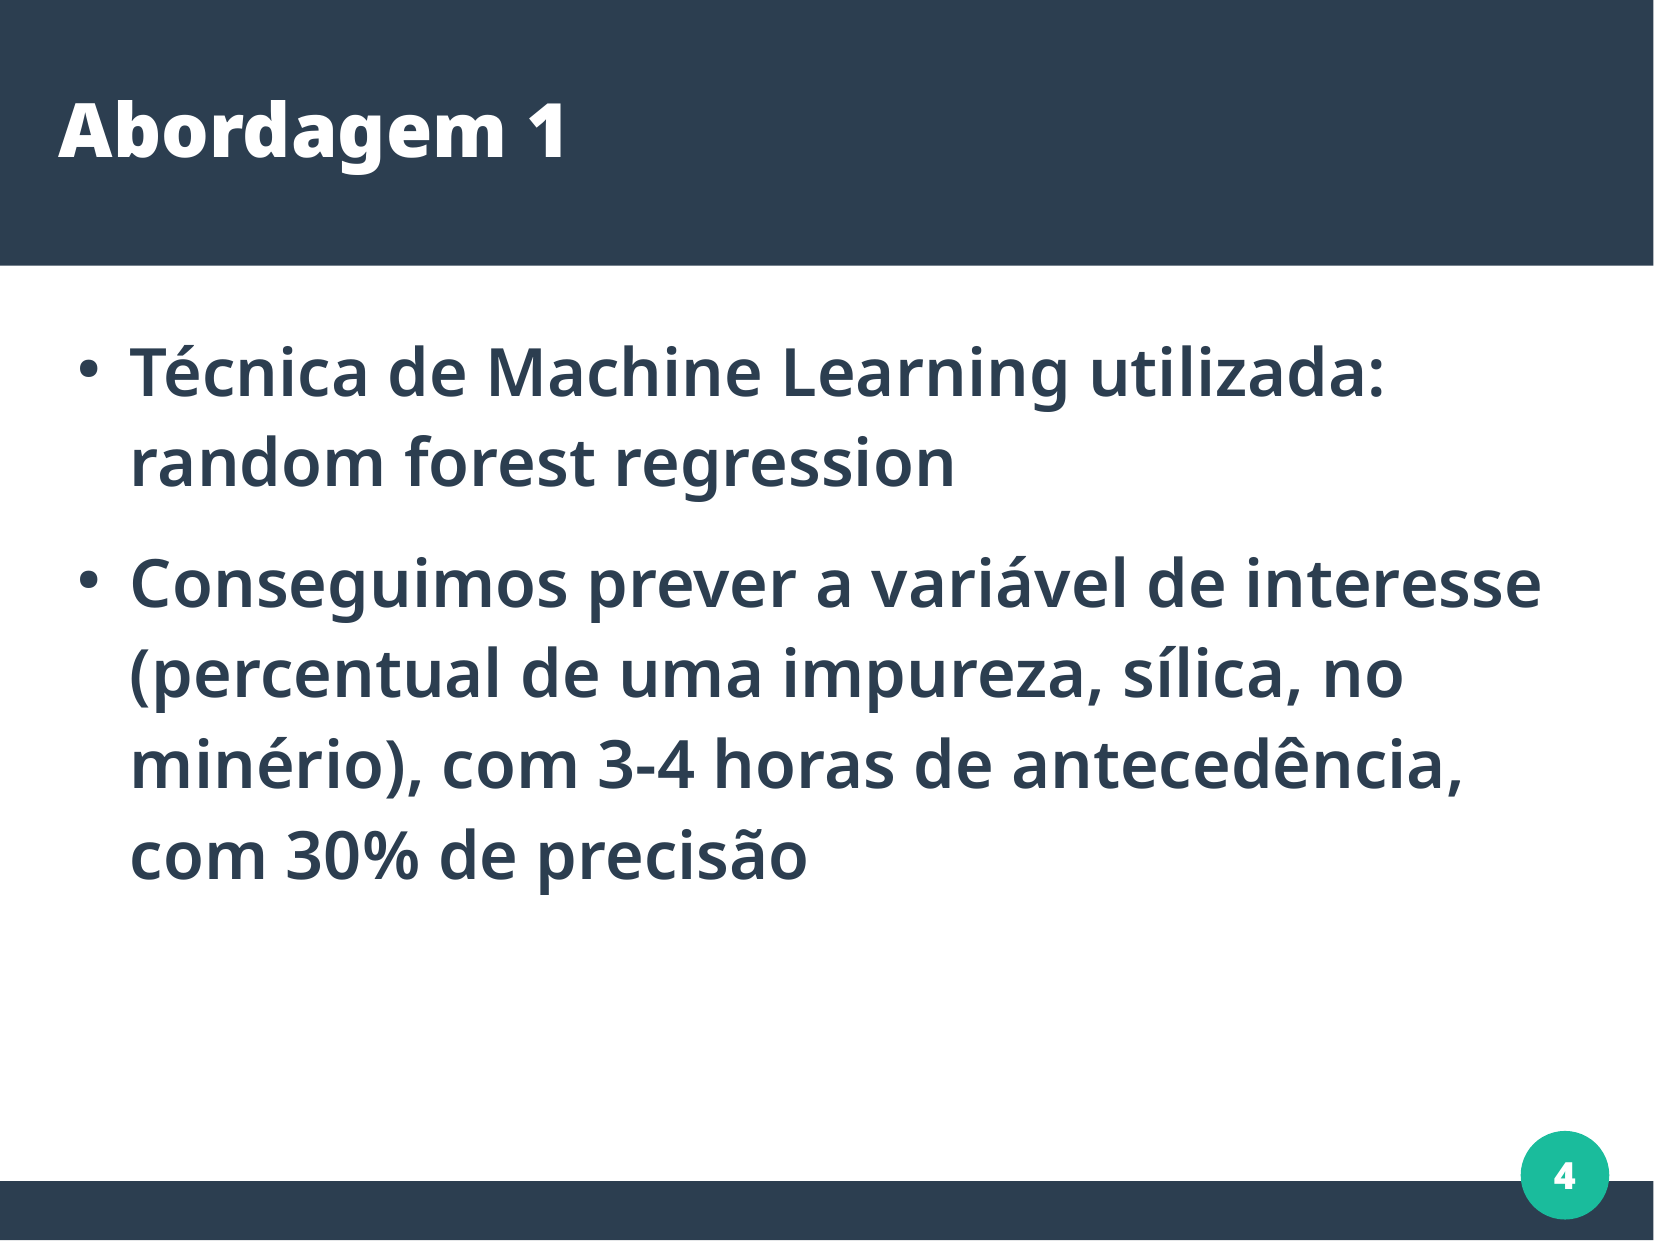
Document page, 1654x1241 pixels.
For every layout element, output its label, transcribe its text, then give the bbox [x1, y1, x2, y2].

title Abordagem 1 [59, 49, 1595, 207]
list Técnica de Machine Learning utilizada: random forest regression Conseguimos prever a variável de interesse (percentual de uma impureza, sílica, no minério), com 3-4 horas de antecedência, com 30% de precisão [59, 324, 1595, 1152]
